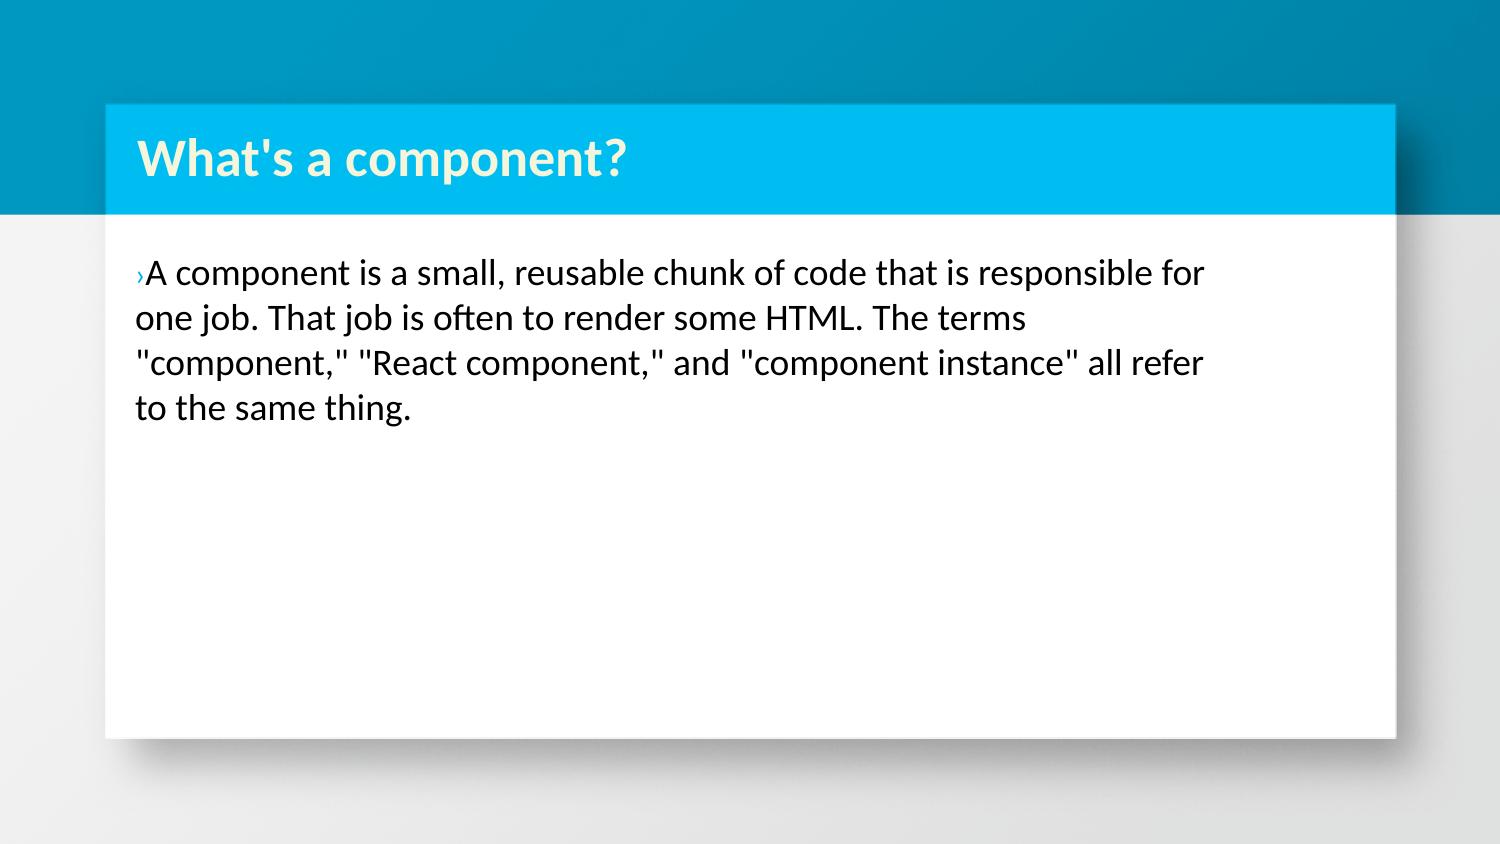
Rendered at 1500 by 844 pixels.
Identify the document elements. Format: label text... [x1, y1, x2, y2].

title What's a component? [135, 120, 931, 382]
picture [0, 215, 1500, 844]
text_box ›A component is a small, reusable chunk of code that is responsible for one job. That job is often to render some HTML. The terms "component," "React component," and "component instance" all refer to the same thing. [135, 208, 1231, 466]
